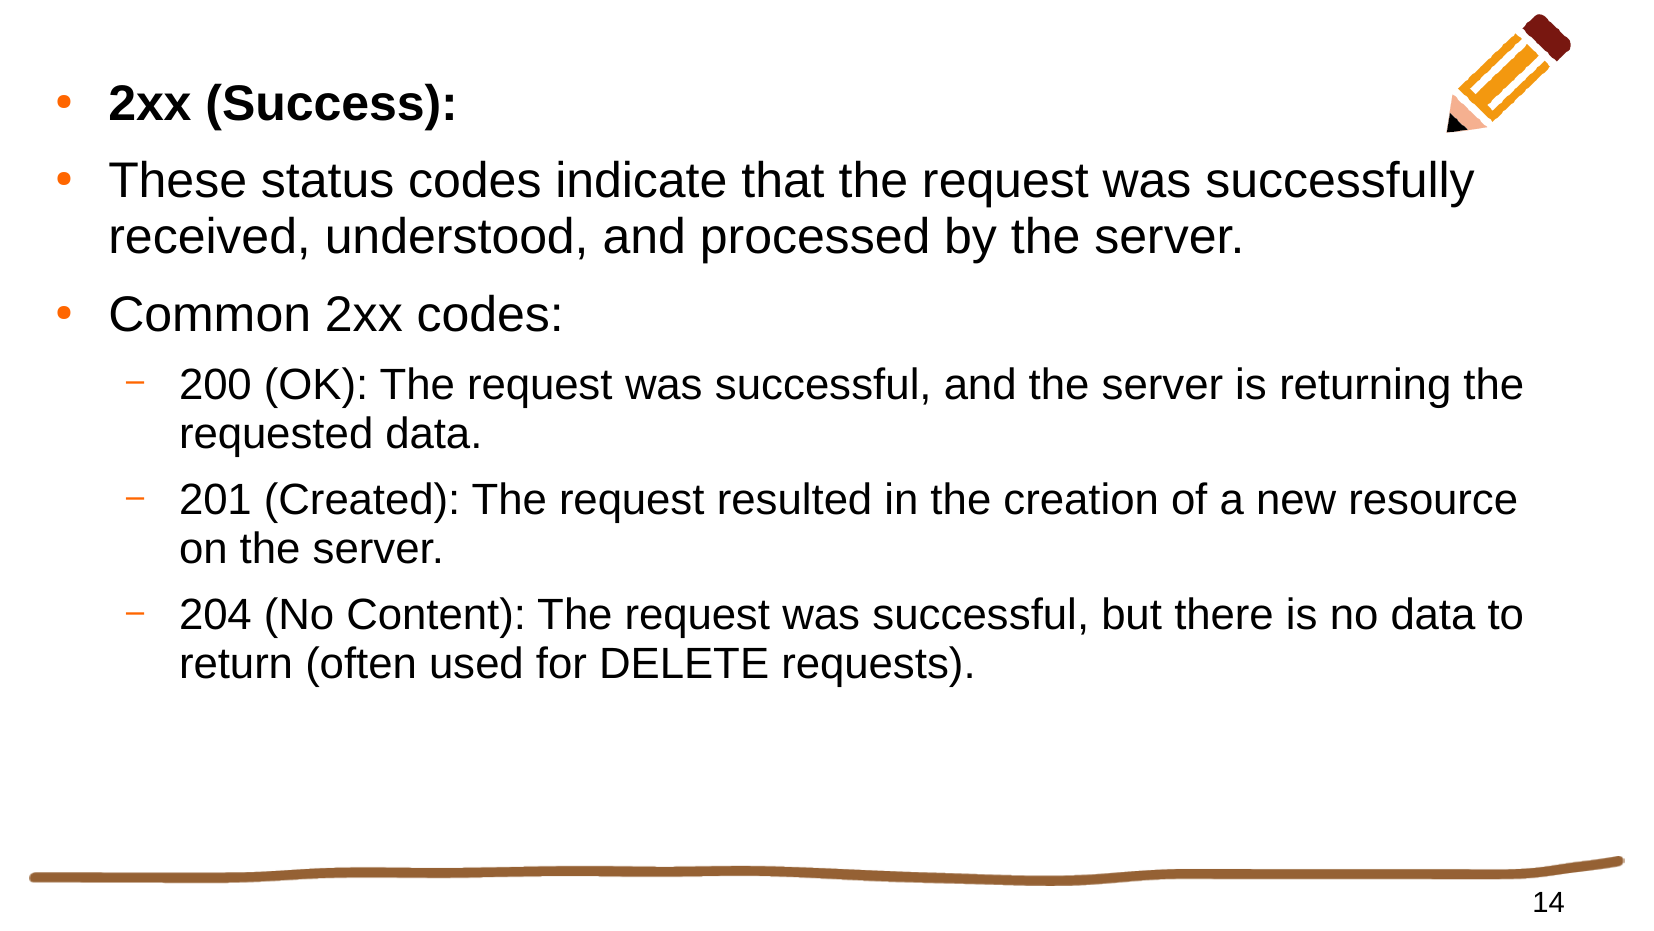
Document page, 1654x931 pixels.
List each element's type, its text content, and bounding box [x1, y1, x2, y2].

picture [1446, 14, 1571, 75]
list 2xx (Success): These status codes indicate that the request was successfully received, understood, and processed by the server. Common 2xx codes: 200 (OK): The request was successful, and the server is returning the requested data. 201 (Created): The request resulted in the creation of a new resource on the server. 204 (No Content): The request was successful, but there is no data to return (often used for DELETE requests). [37, 75, 1576, 826]
picture [29, 856, 1625, 886]
